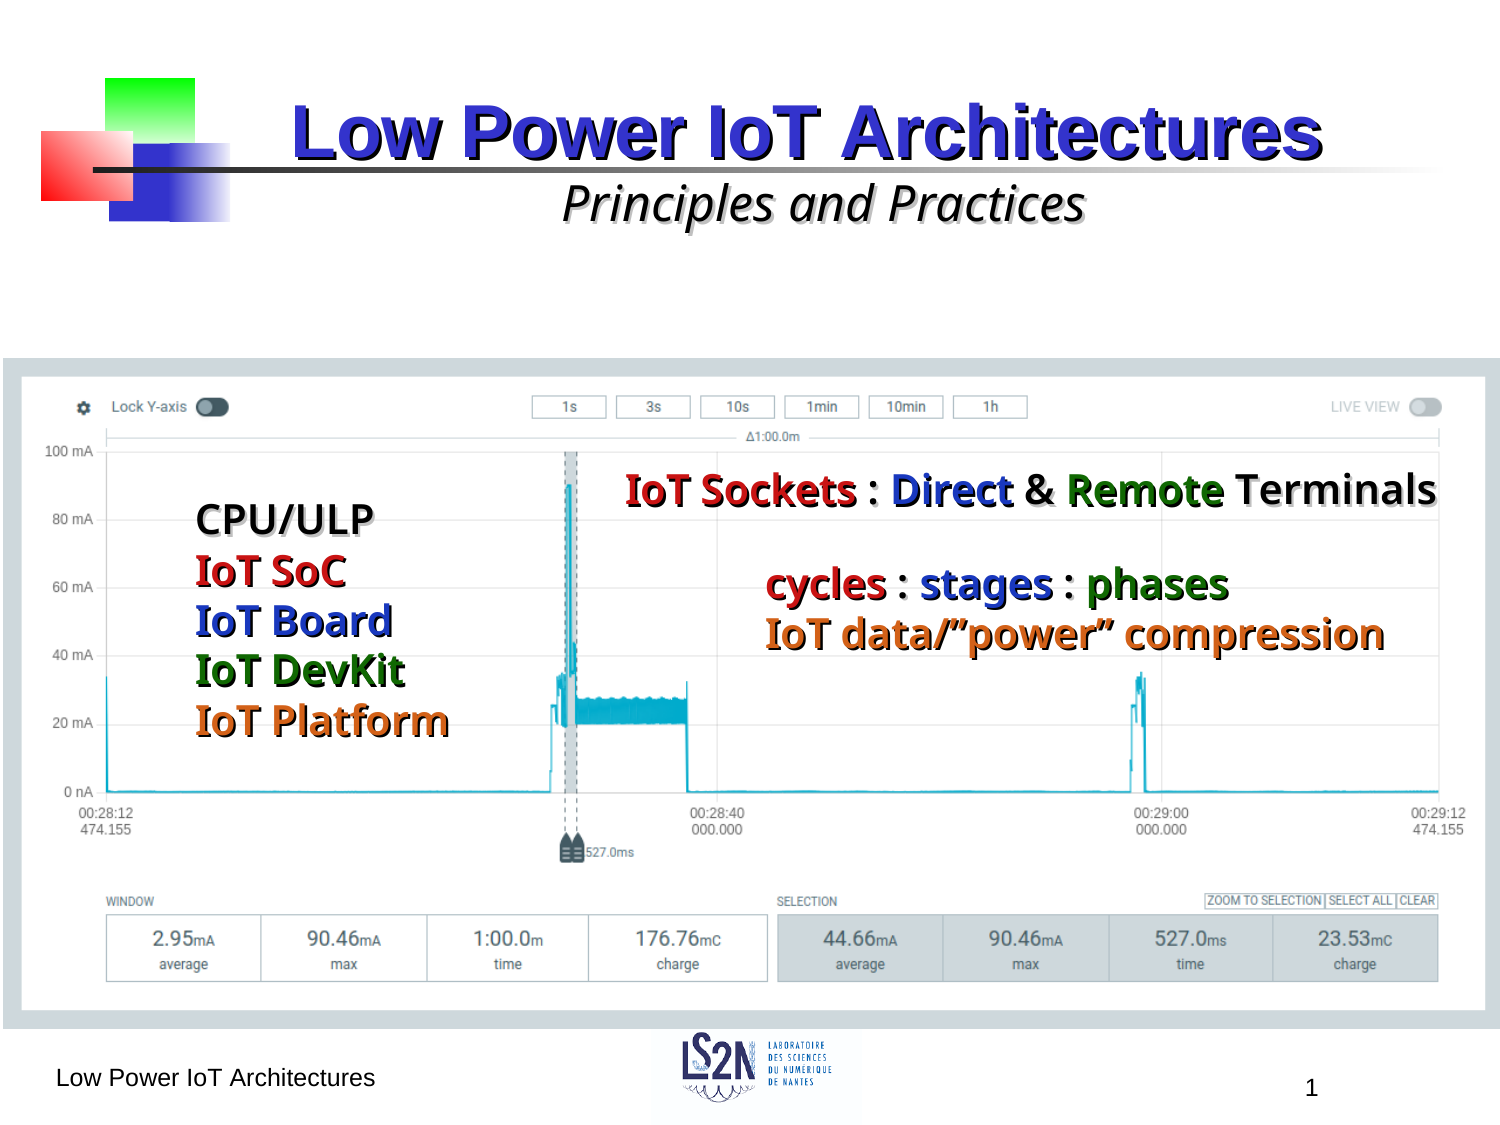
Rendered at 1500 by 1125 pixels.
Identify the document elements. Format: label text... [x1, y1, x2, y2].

text_box Principles and Practices [185, 163, 1462, 240]
text_box IoT Sockets : Direct & Remote Terminals [610, 455, 1471, 521]
title Low Power IoT Architectures [150, 54, 1486, 180]
text_box CPU/ULP IoT SoC IoT Board IoT DevKit IoT Platform [180, 485, 511, 751]
text_box cycles : stages : phases IoT data/”power” compression [750, 549, 1441, 715]
picture [3, 358, 1500, 1125]
